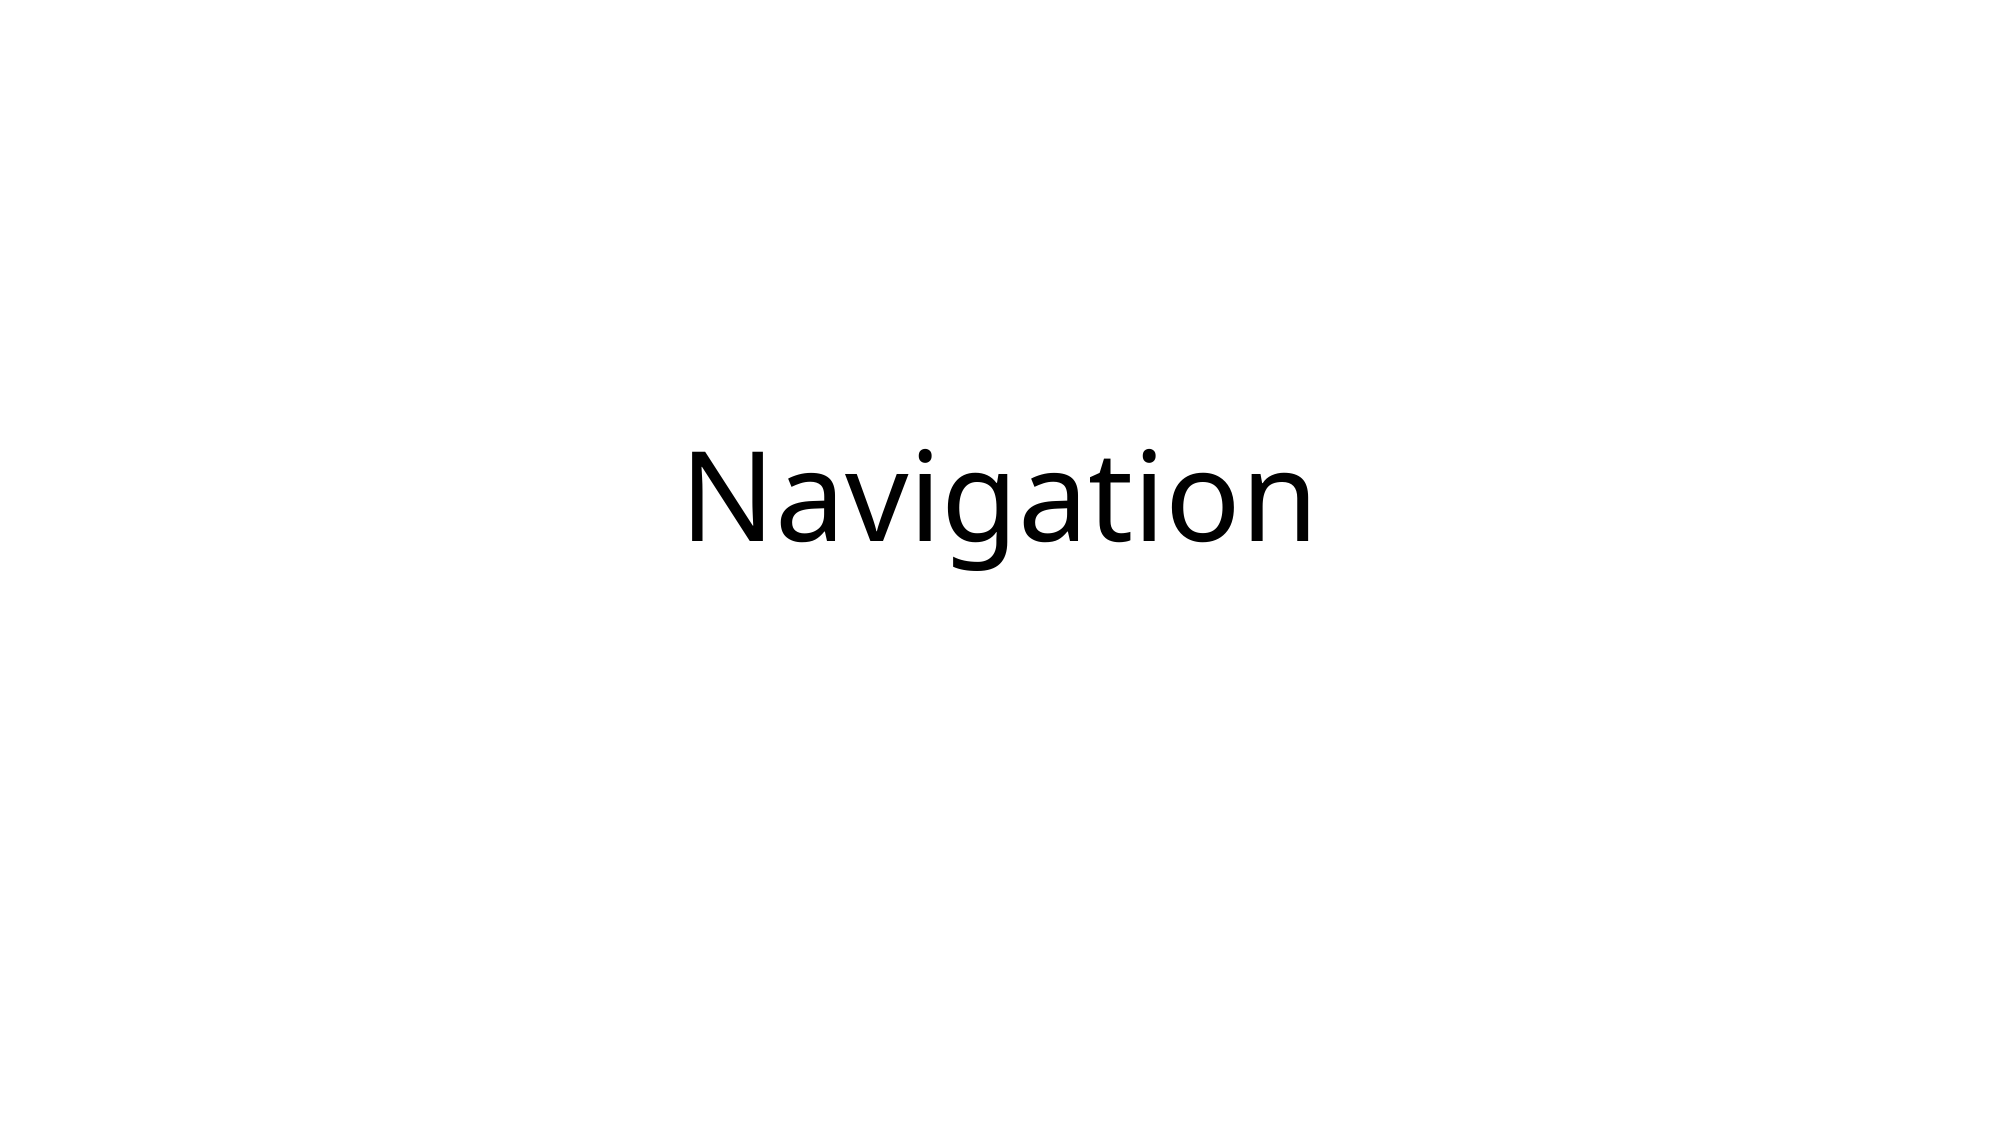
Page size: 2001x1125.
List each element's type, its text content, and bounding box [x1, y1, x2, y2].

title Navigation [249, 184, 1750, 576]
